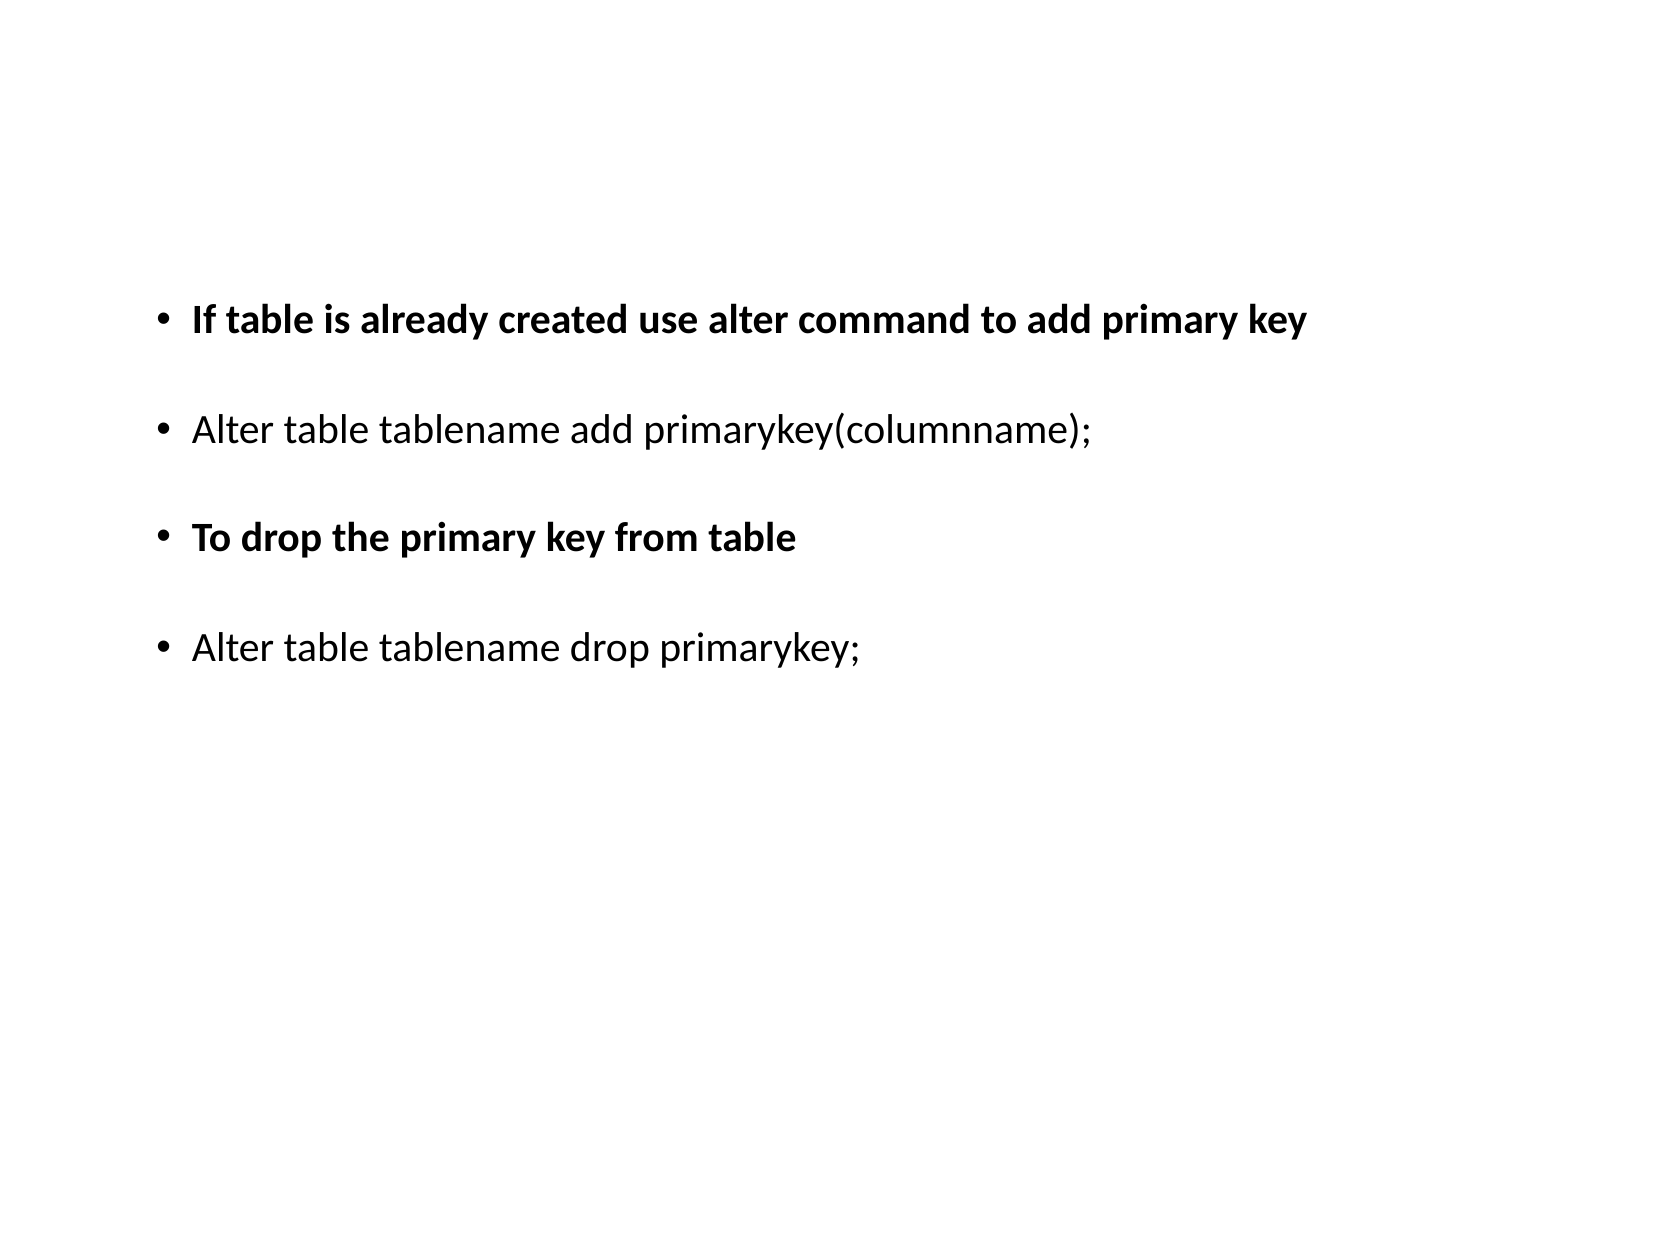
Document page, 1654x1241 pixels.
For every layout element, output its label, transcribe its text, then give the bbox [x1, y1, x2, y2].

text_box If table is already created use alter command to add primary key Alter table tablename add primarykey(columnname); To drop the primary key from table Alter table tablename drop primarykey; [141, 290, 1571, 863]
